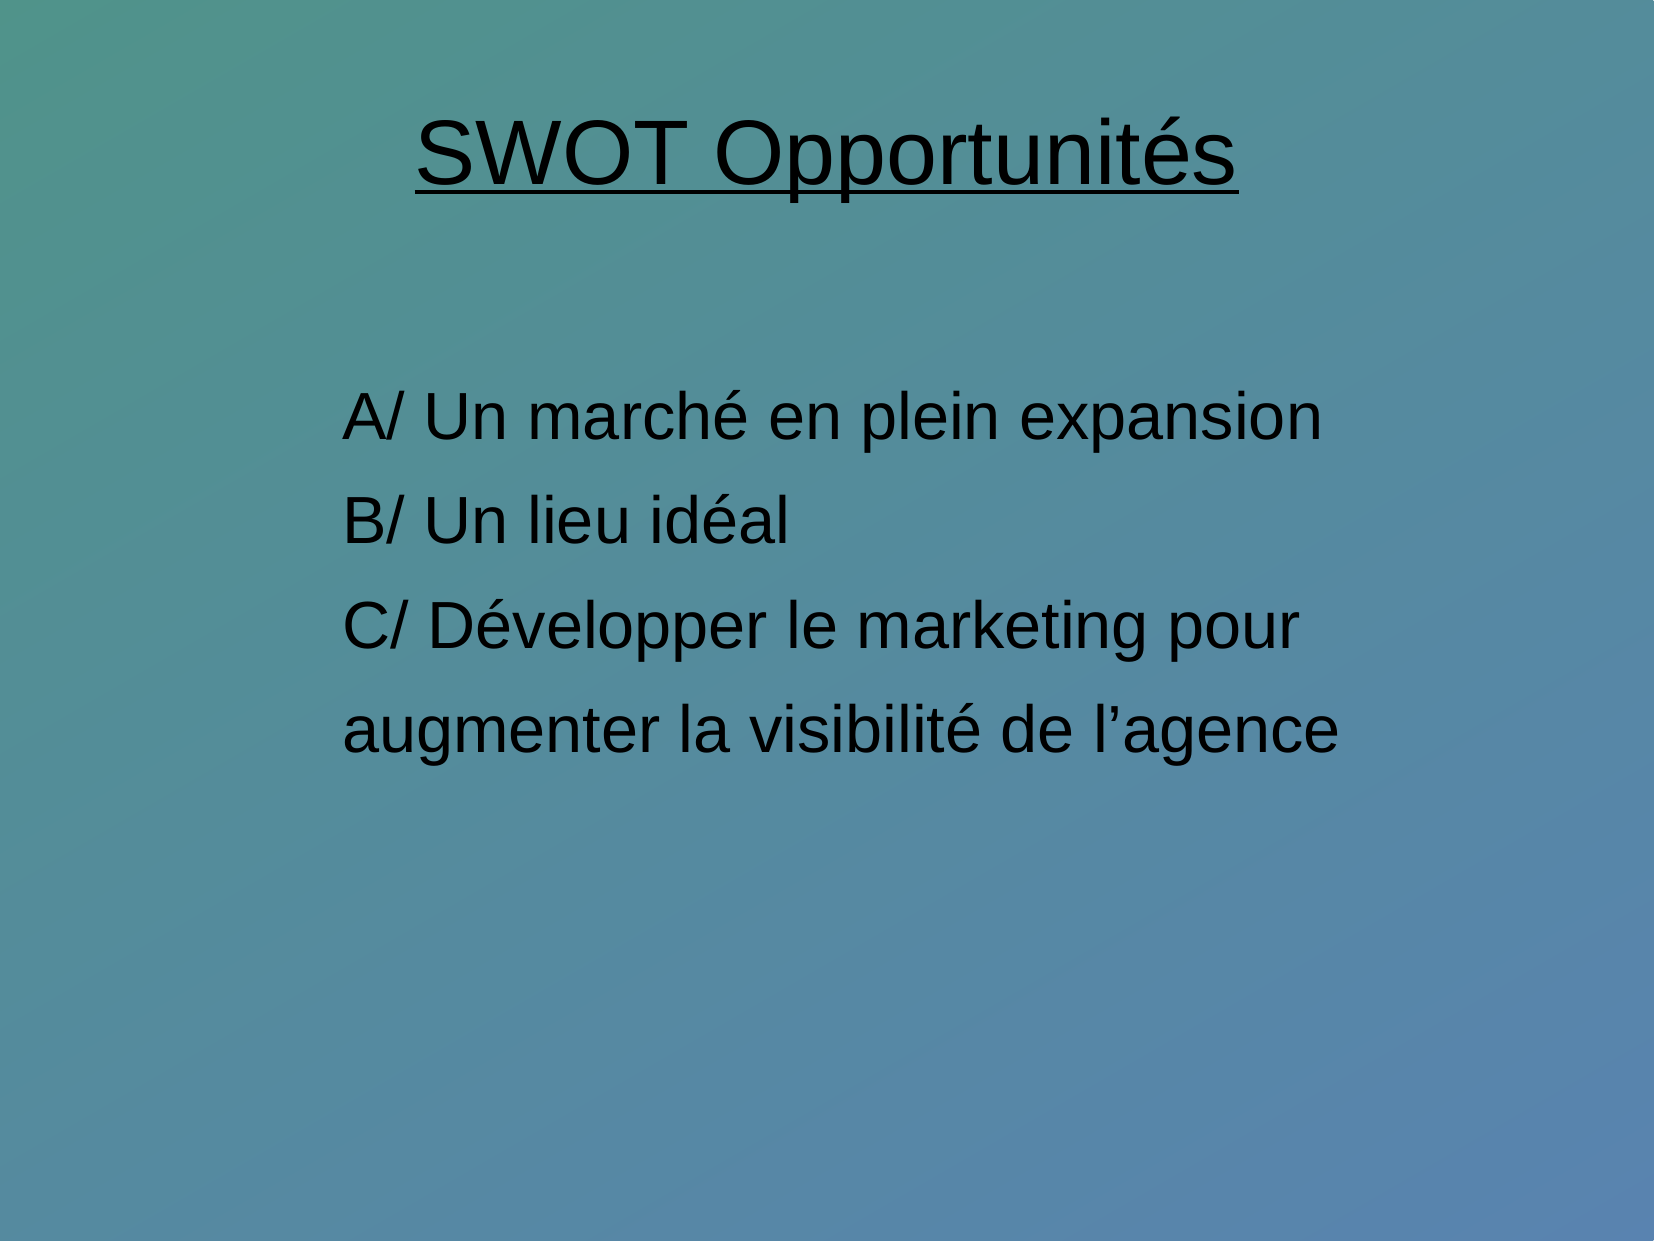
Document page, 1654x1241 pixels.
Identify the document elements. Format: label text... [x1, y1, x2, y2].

list A/ Un marché en plein expansion B/ Un lieu idéal C/ Développer le marketing pour augmenter la visibilité de l’agence [271, 379, 1654, 1099]
title SWOT Opportunités [82, 49, 1571, 257]
